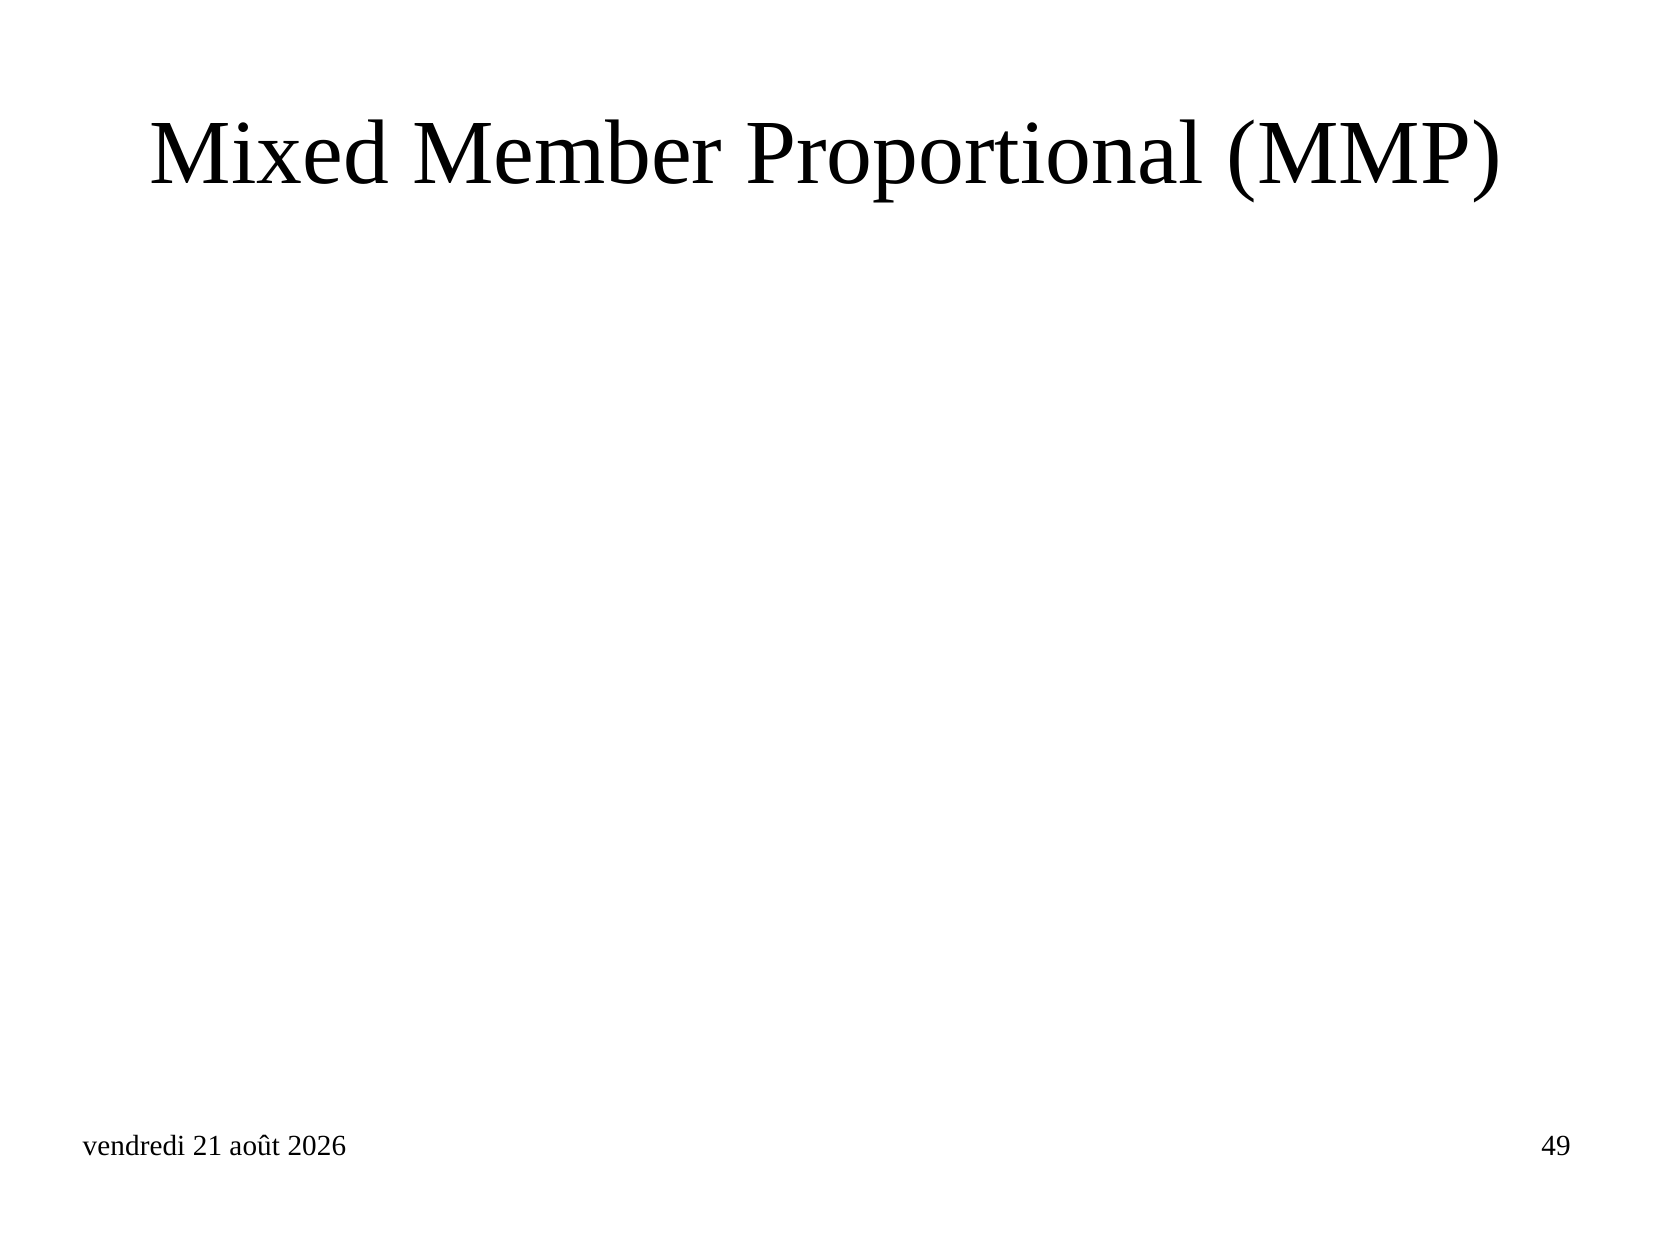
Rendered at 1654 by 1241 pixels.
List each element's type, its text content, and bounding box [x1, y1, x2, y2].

title Mixed Member Proportional (MMP) [82, 49, 1571, 257]
